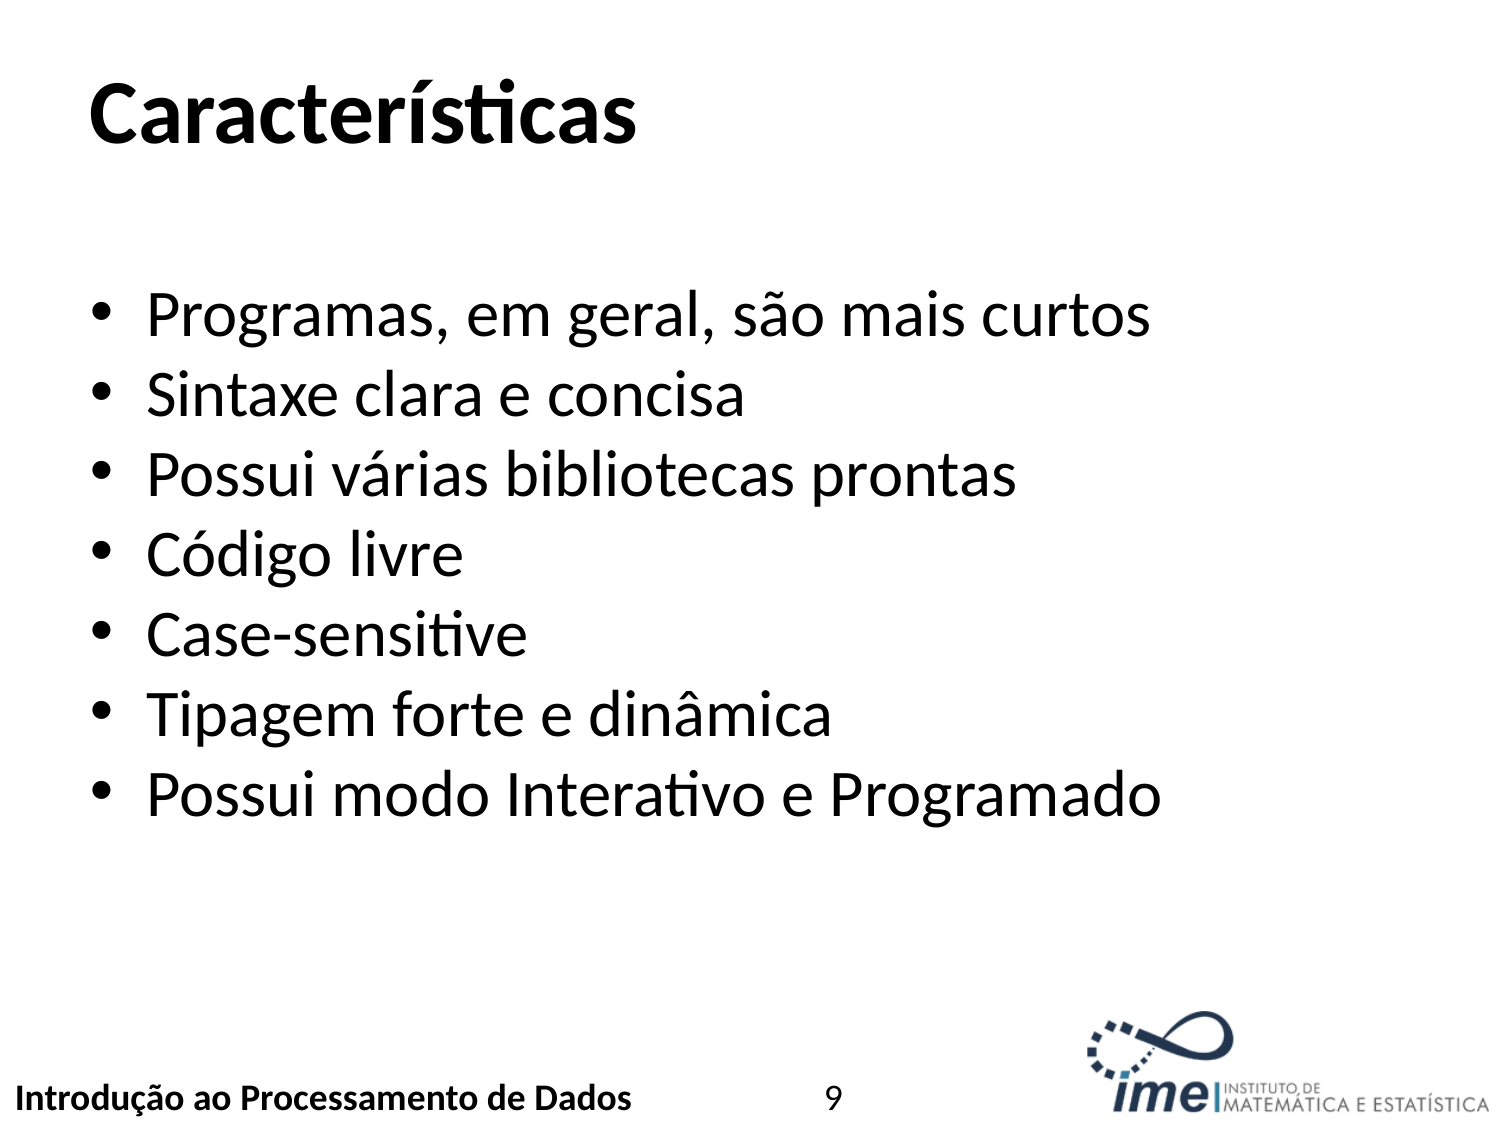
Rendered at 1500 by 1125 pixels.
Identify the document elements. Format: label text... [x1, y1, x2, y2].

text_box <number> [808, 1065, 1159, 1125]
text_box Programas, em geral, são mais curtos Sintaxe clara e concisa Possui várias bibliotecas prontas Código livre Case-sensitive Tipagem forte e dinâmica Possui modo Interativo e Programado [75, 262, 1425, 1005]
text_box Características [75, 45, 1425, 233]
picture [1086, 1011, 1495, 1115]
